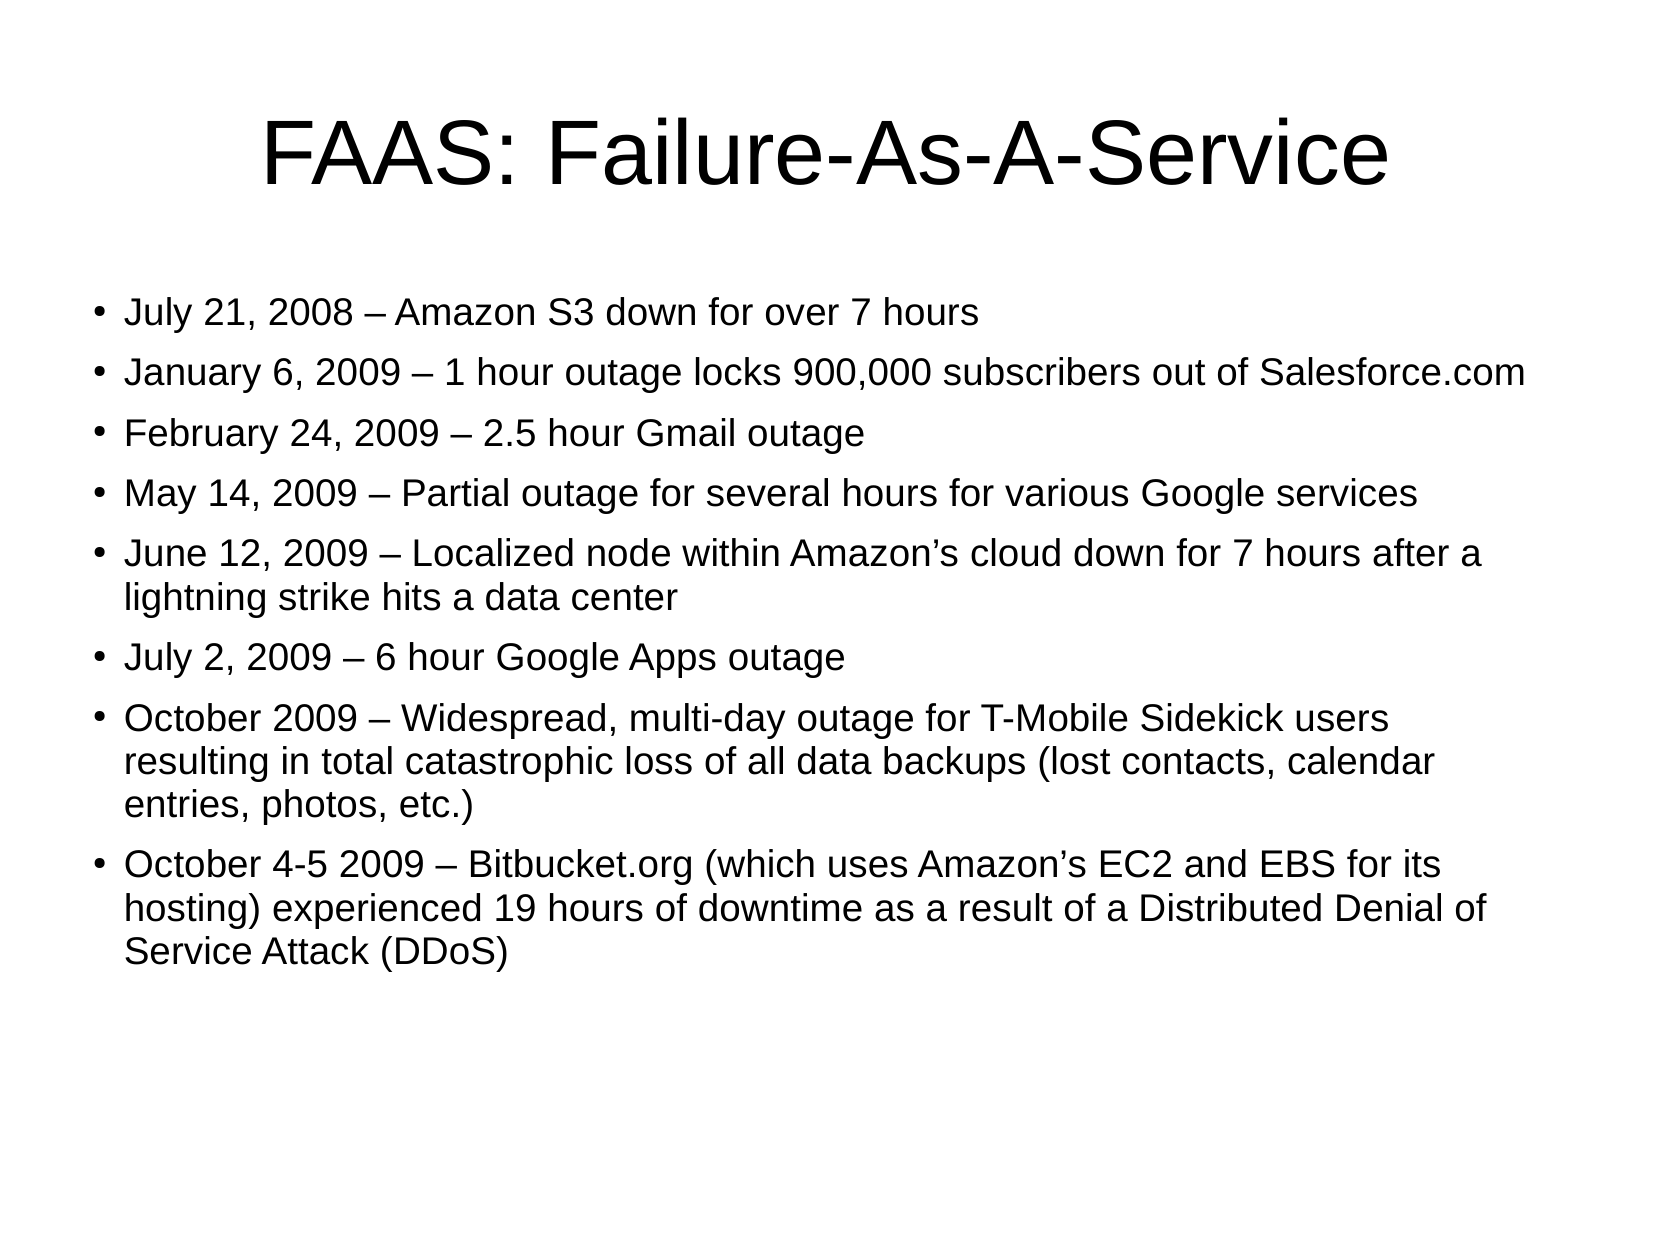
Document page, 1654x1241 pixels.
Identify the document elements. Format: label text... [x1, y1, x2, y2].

list July 21, 2008 – Amazon S3 down for over 7 hours January 6, 2009 – 1 hour outage locks 900,000 subscribers out of Salesforce.com February 24, 2009 – 2.5 hour Gmail outage May 14, 2009 – Partial outage for several hours for various Google services June 12, 2009 – Localized node within Amazon’s cloud down for 7 hours after a lightning strike hits a data center July 2, 2009 – 6 hour Google Apps outage October 2009 – Widespread, multi-day outage for T-Mobile Sidekick users resulting in total catastrophic loss of all data backups (lost contacts, calendar entries, photos, etc.) October 4-5 2009 – Bitbucket.org (which uses Amazon’s EC2 and EBS for its hosting) experienced 19 hours of downtime as a result of a Distributed Denial of Service Attack (DDoS) [82, 290, 1538, 1010]
title FAAS: Failure-As-A-Service [82, 49, 1571, 257]
